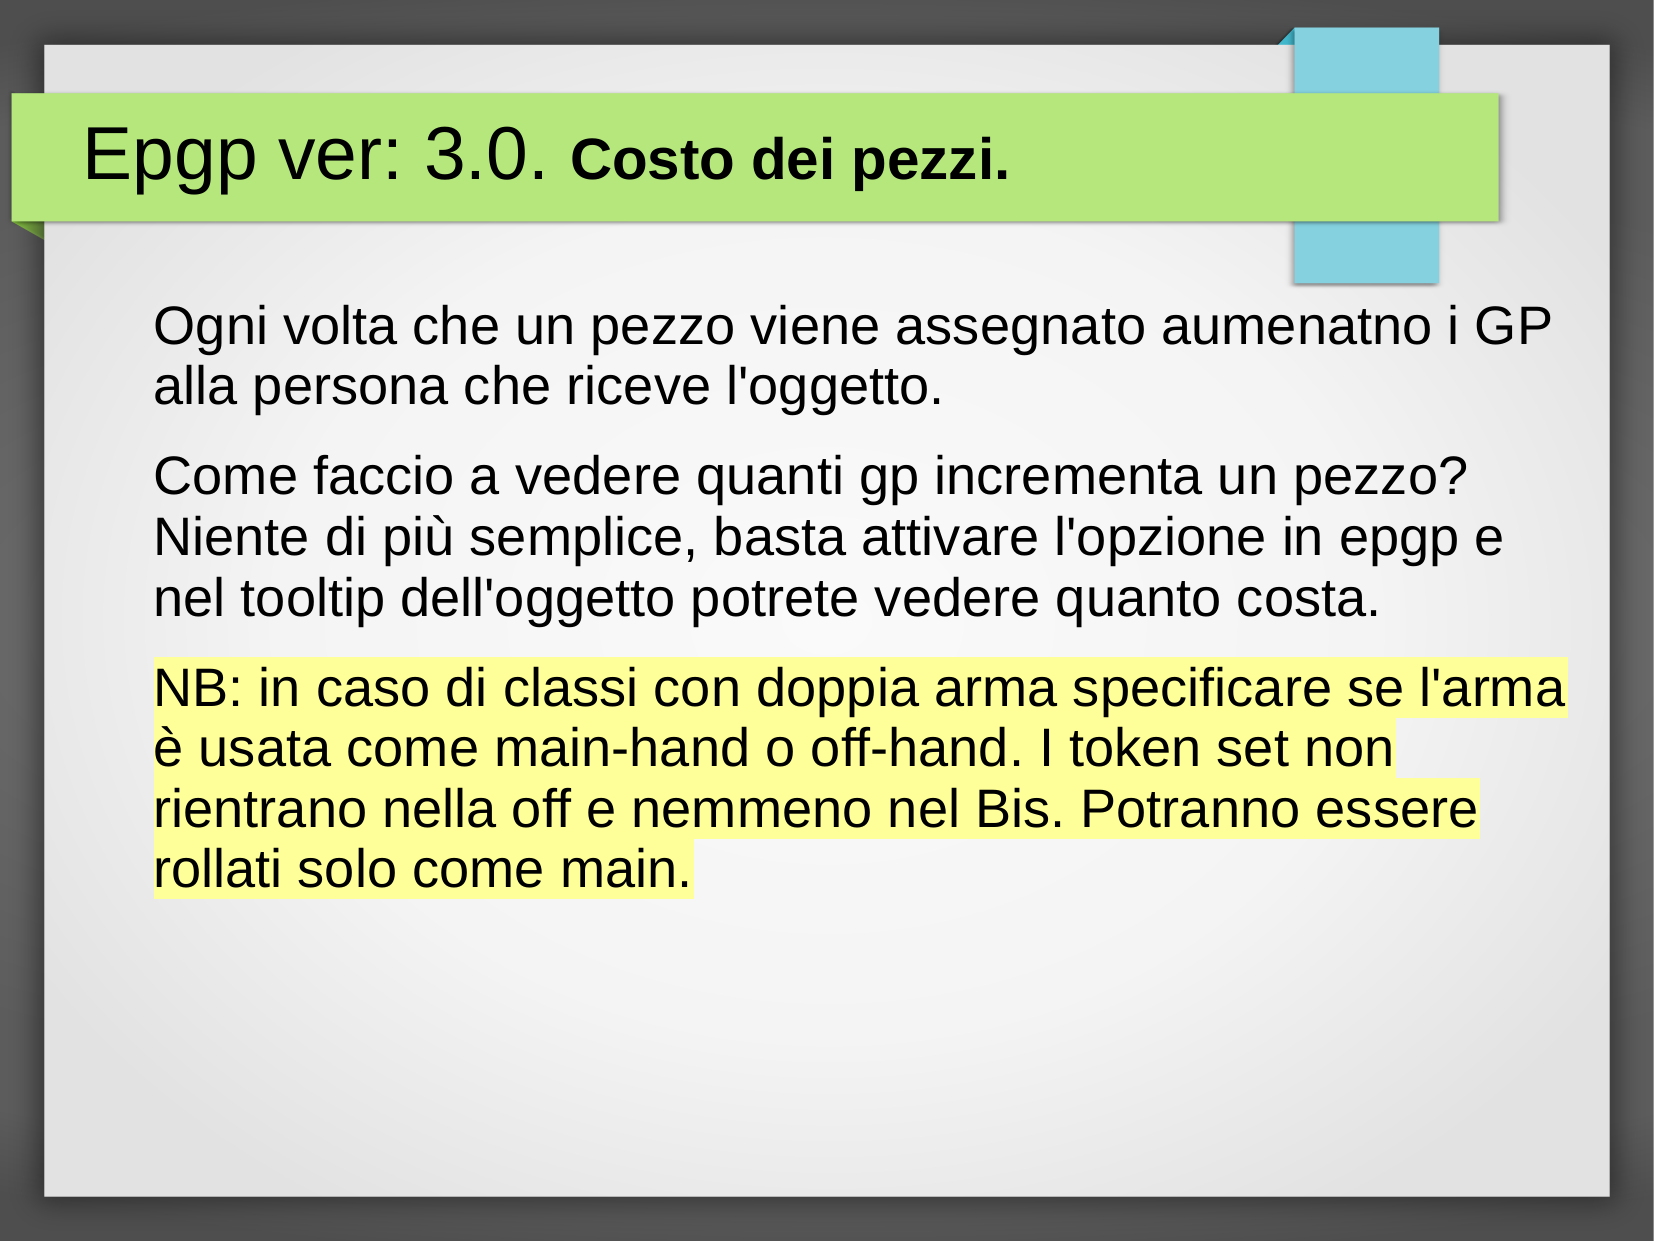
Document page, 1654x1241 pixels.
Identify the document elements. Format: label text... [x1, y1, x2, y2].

list Ogni volta che un pezzo viene assegnato aumenatno i GP alla persona che riceve l'oggetto. Come faccio a vedere quanti gp incrementa un pezzo? Niente di più semplice, basta attivare l'opzione in epgp e nel tooltip dell'oggetto potrete vedere quanto costa. NB: in caso di classi con doppia arma specificare se l'arma è usata come main-hand o off-hand. I token set non rientrano nella off e nemmeno nel Bis. Potranno essere rollati solo come main. [82, 295, 1571, 1015]
title Epgp ver: 3.0. Costo dei pezzi. [82, 94, 1264, 213]
picture [0, 0, 1654, 1241]
